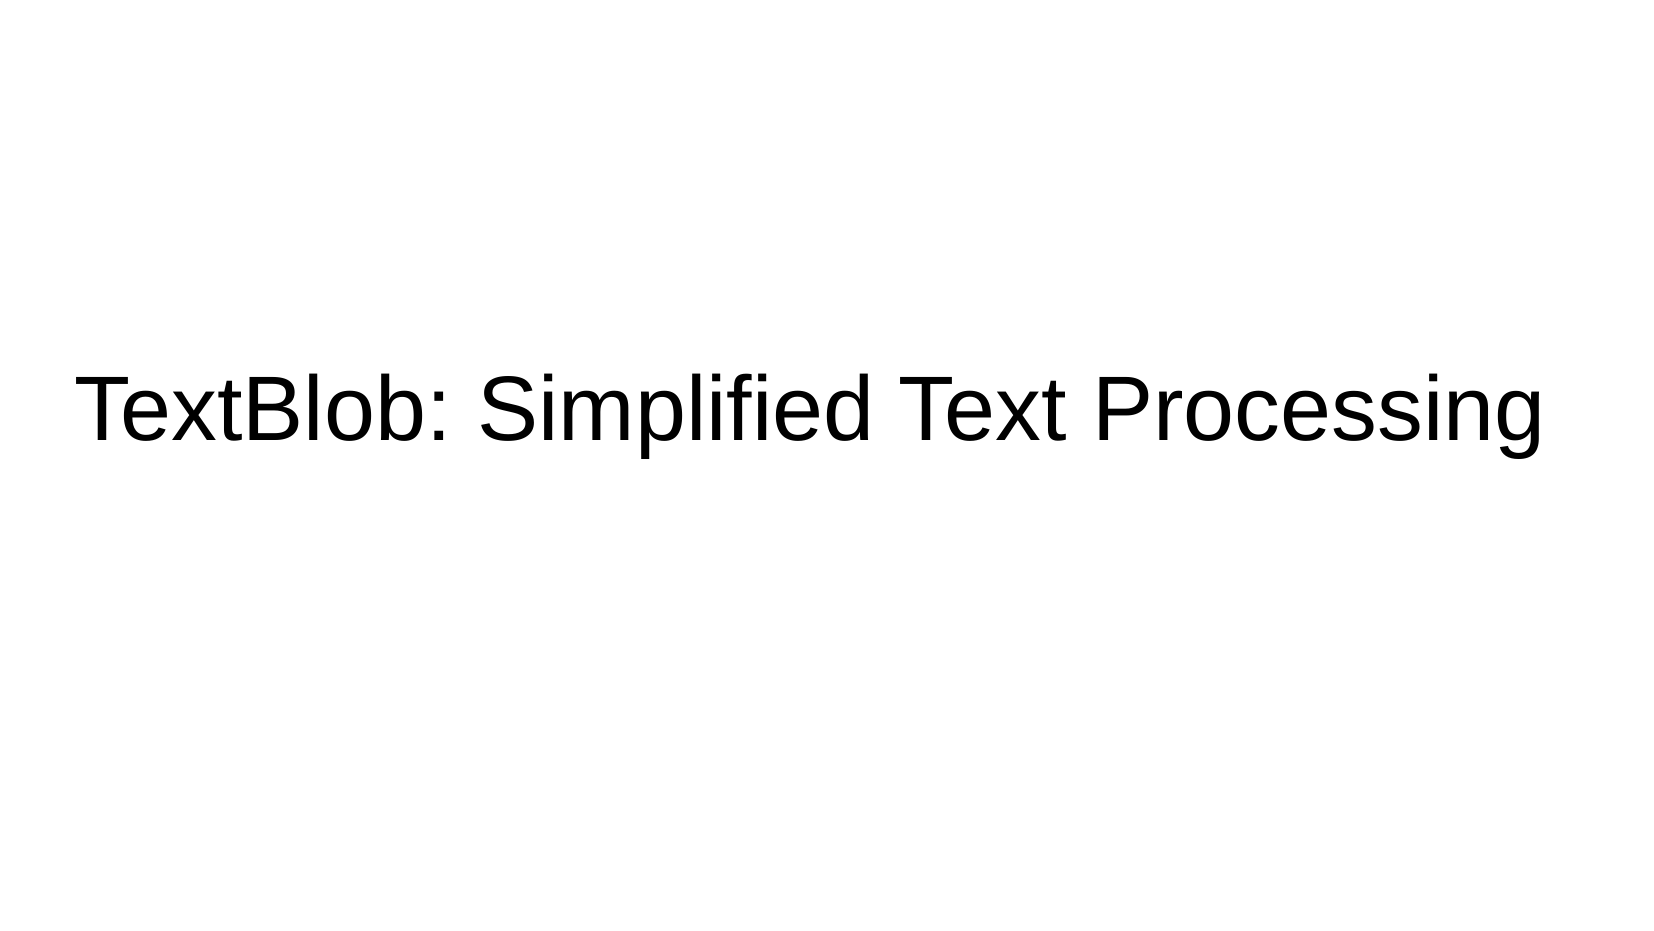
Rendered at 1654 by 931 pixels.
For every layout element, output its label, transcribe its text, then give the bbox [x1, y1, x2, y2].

title TextBlob: Simplified Text Processing [67, 357, 1556, 563]
